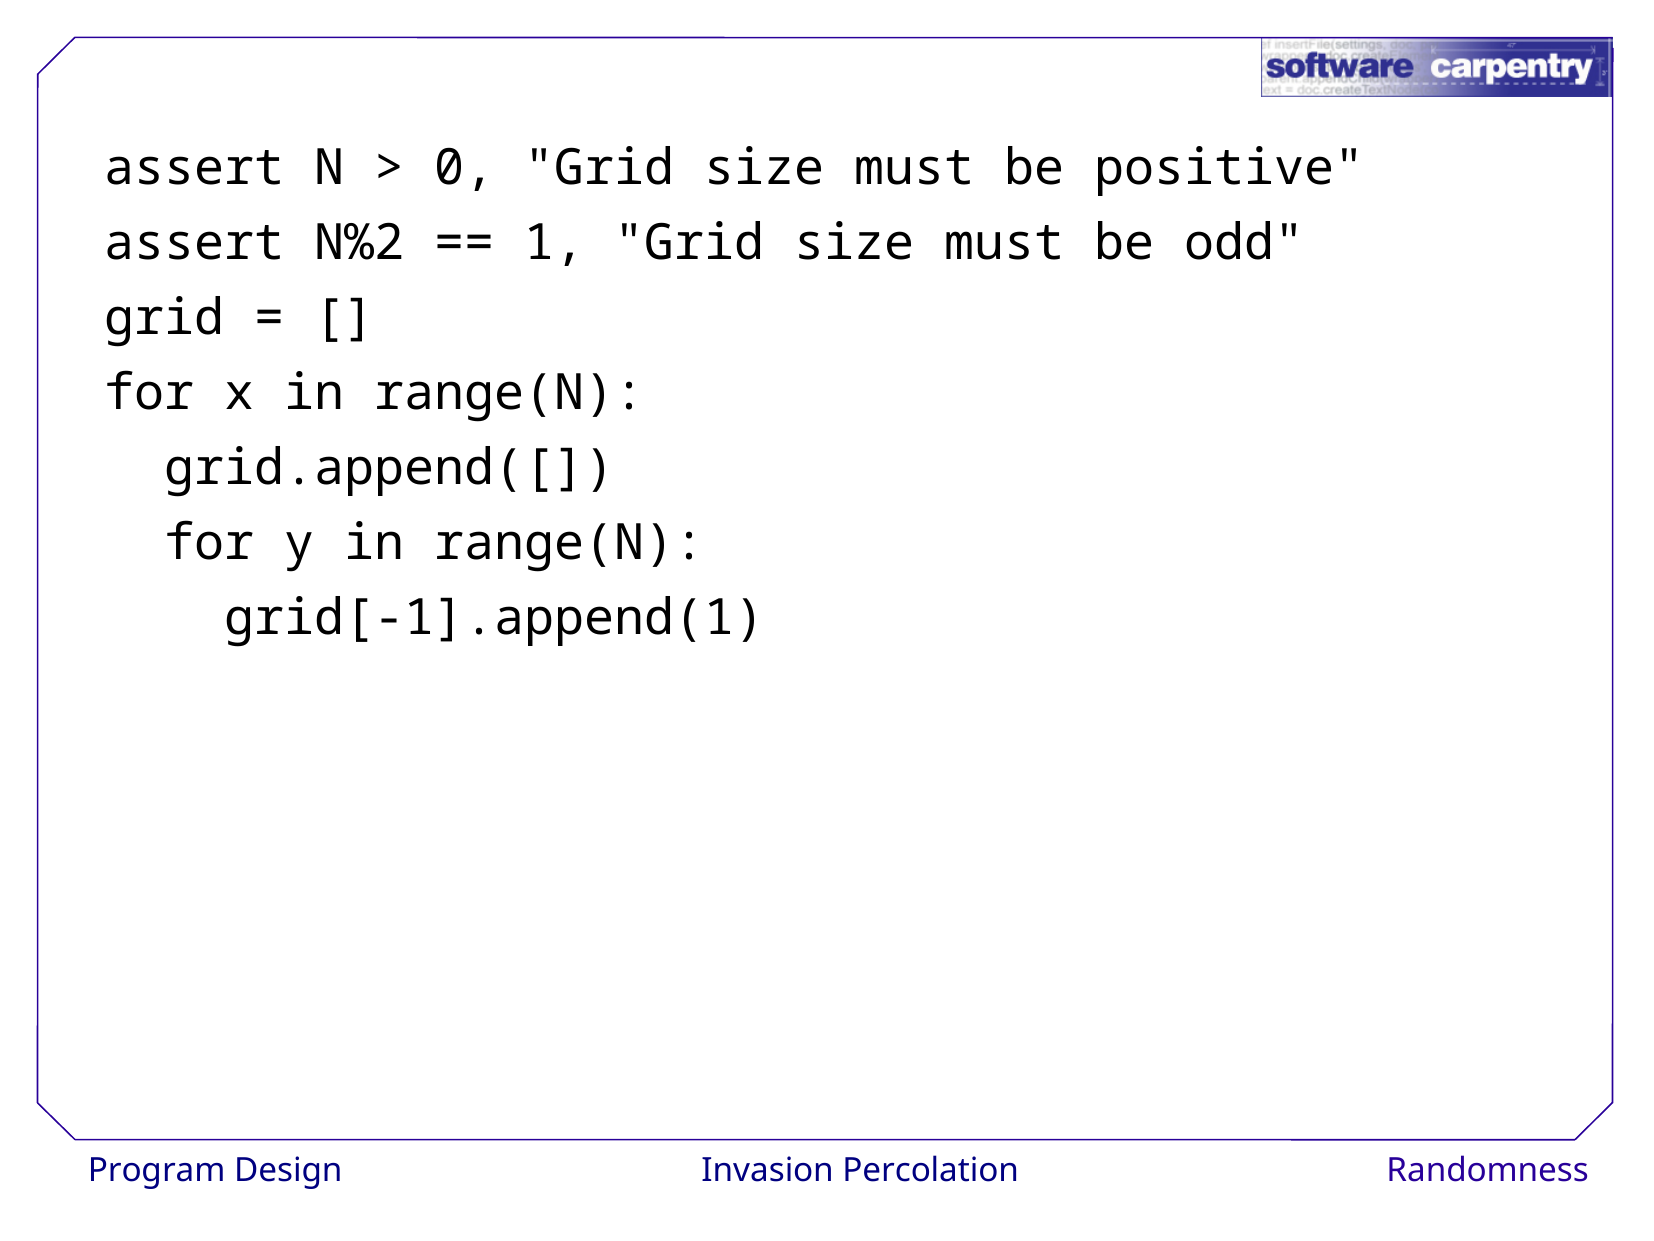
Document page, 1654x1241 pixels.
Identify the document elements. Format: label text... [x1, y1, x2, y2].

picture [1261, 39, 1613, 97]
text_box assert N > 0, "Grid size must be positive" assert N%2 == 1, "Grid size must be odd" grid = [] for x in range(N): grid.append([]) for y in range(N): grid[-1].append(1) [89, 112, 1508, 1055]
